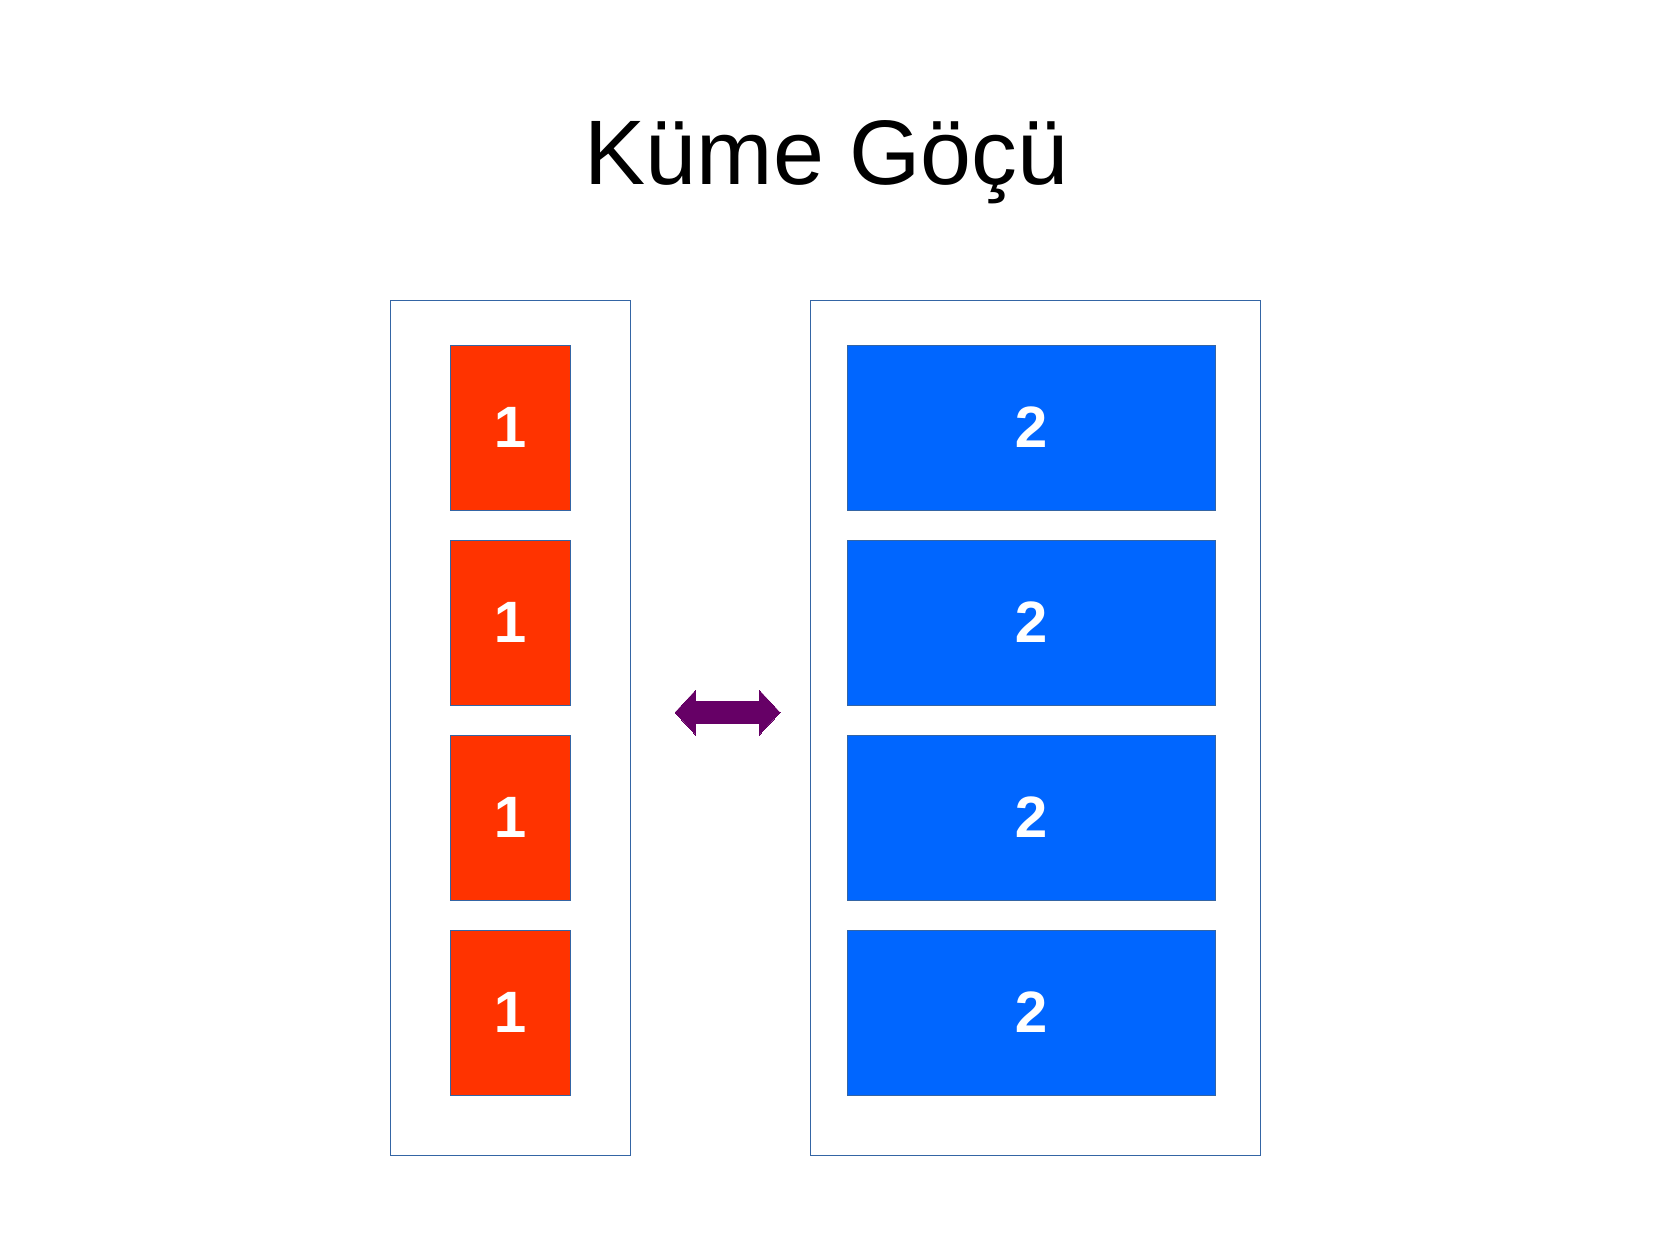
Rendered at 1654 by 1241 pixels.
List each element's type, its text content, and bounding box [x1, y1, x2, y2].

text_box [390, 300, 631, 1156]
text_box 1 [450, 345, 571, 511]
text_box 2 [847, 930, 1216, 1096]
title Küme Göçü [82, 49, 1571, 257]
text_box 2 [847, 735, 1216, 901]
text_box [675, 690, 781, 736]
text_box [810, 300, 1261, 1156]
text_box 2 [847, 540, 1216, 706]
text_box 1 [450, 540, 571, 706]
text_box 2 [847, 345, 1216, 511]
text_box 1 [450, 930, 571, 1096]
text_box 1 [450, 735, 571, 901]
